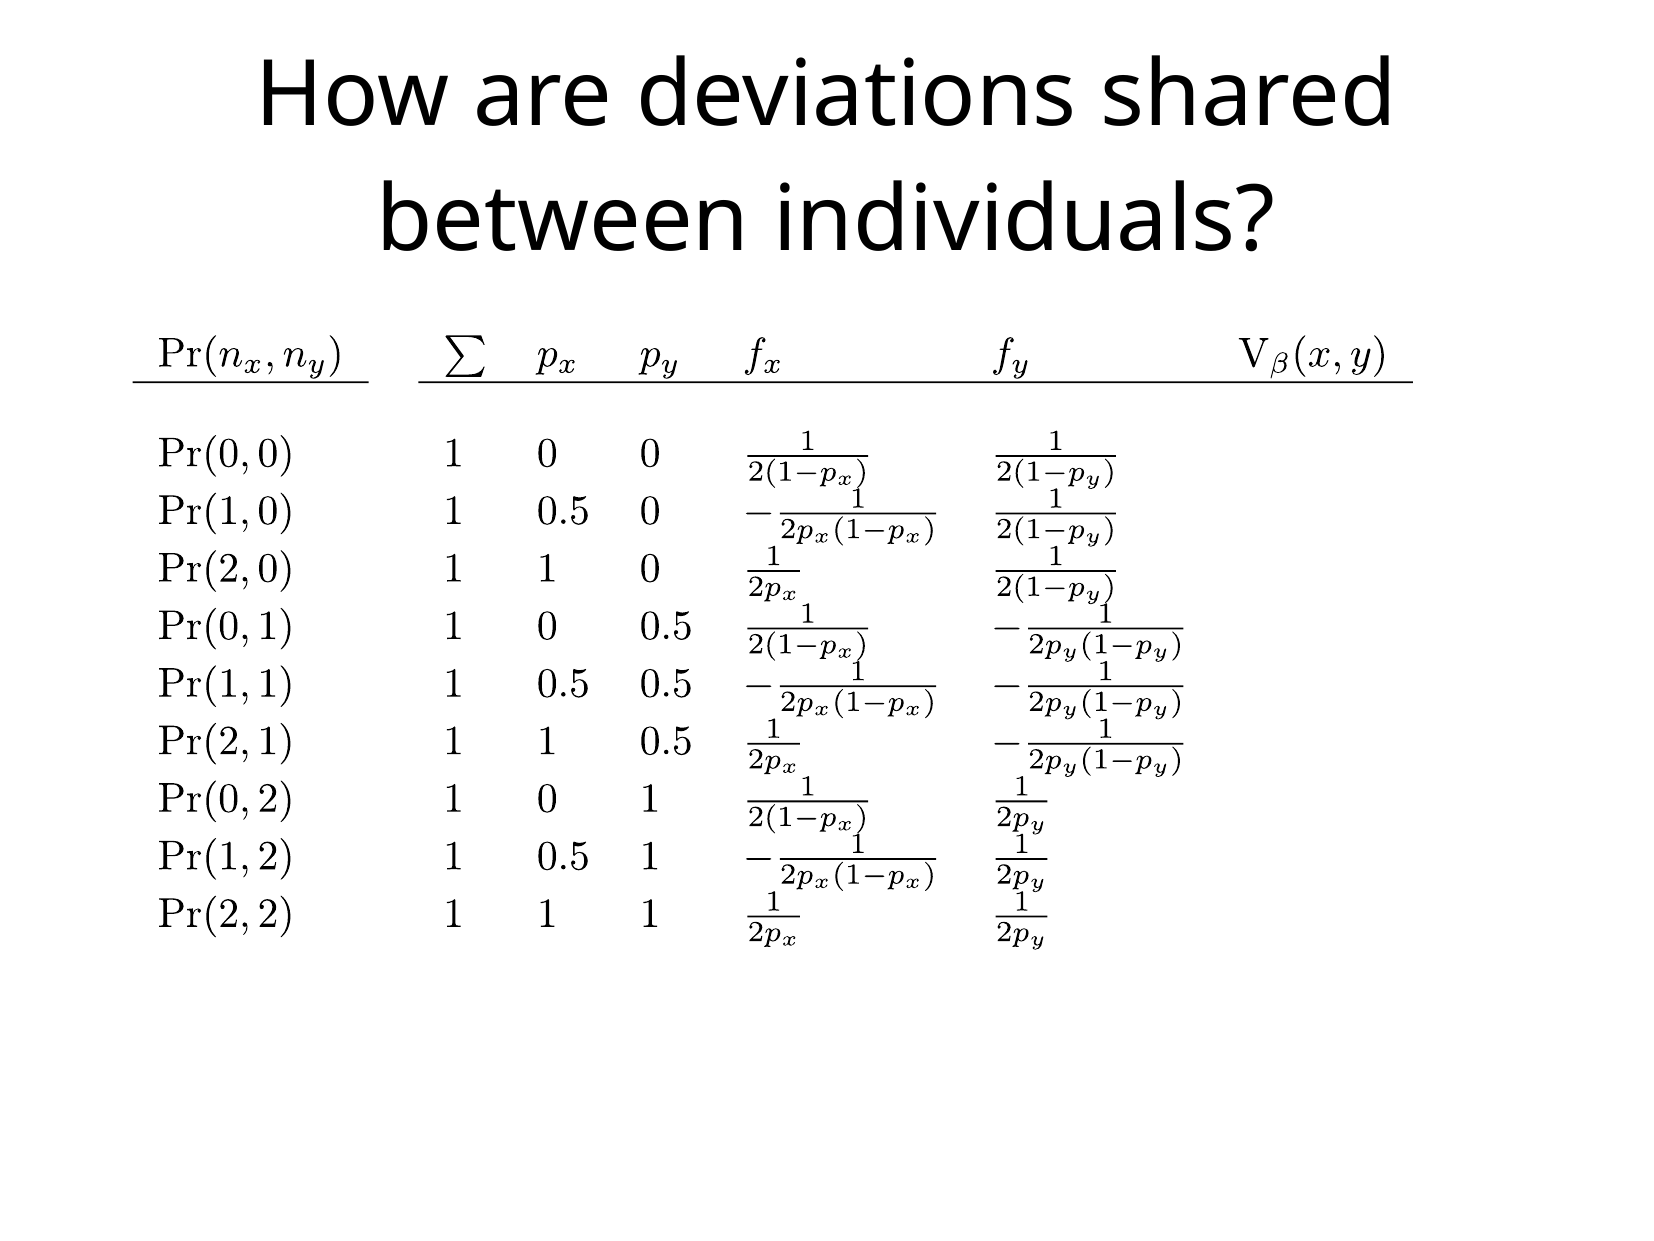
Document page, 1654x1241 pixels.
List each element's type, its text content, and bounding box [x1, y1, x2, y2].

title How are deviations shared between individuals? [82, 49, 1571, 257]
text_box [132, 335, 1413, 950]
